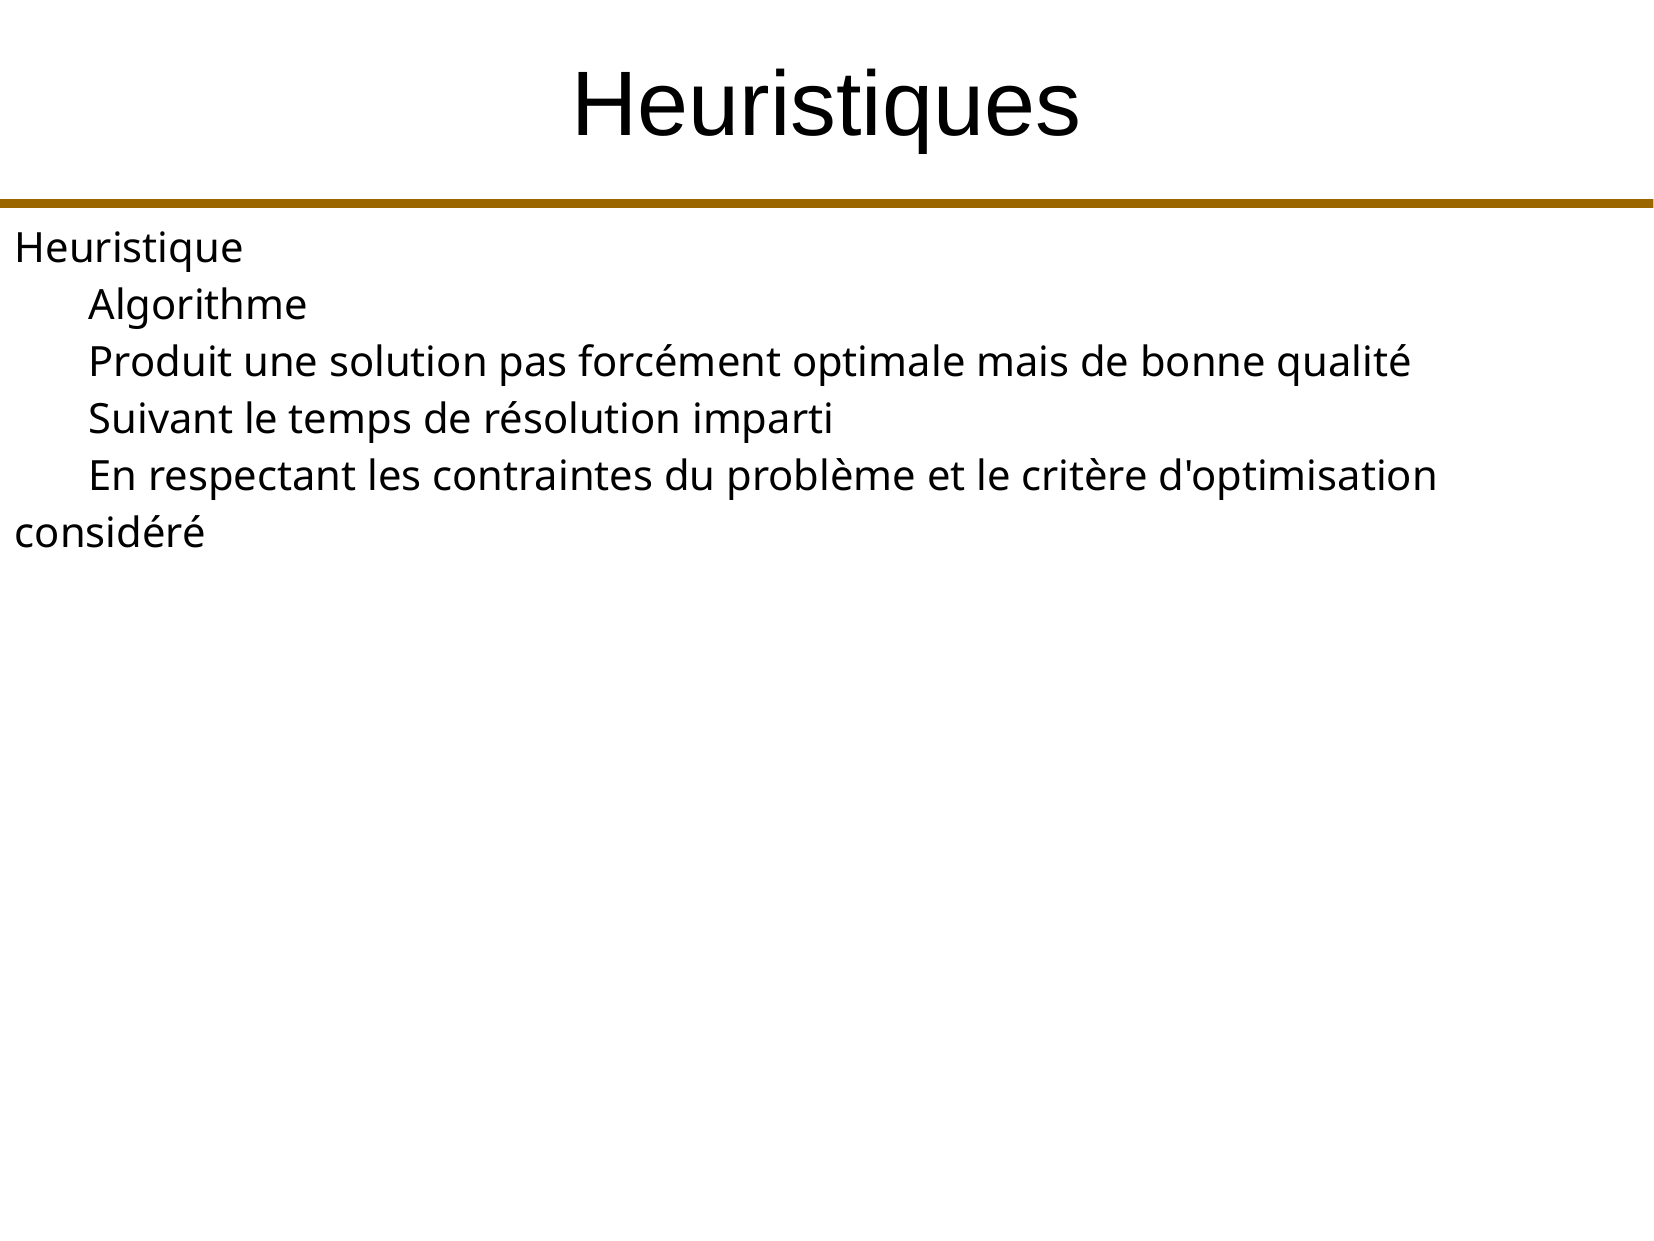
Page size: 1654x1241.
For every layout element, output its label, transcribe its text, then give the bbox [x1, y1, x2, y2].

title Heuristiques [82, 34, 1571, 174]
text_box Heuristique Algorithme Produit une solution pas forcément optimale mais de bonne qualité Suivant le temps de résolution imparti En respectant les contraintes du problème et le critère d'optimisation considéré [0, 210, 1654, 465]
